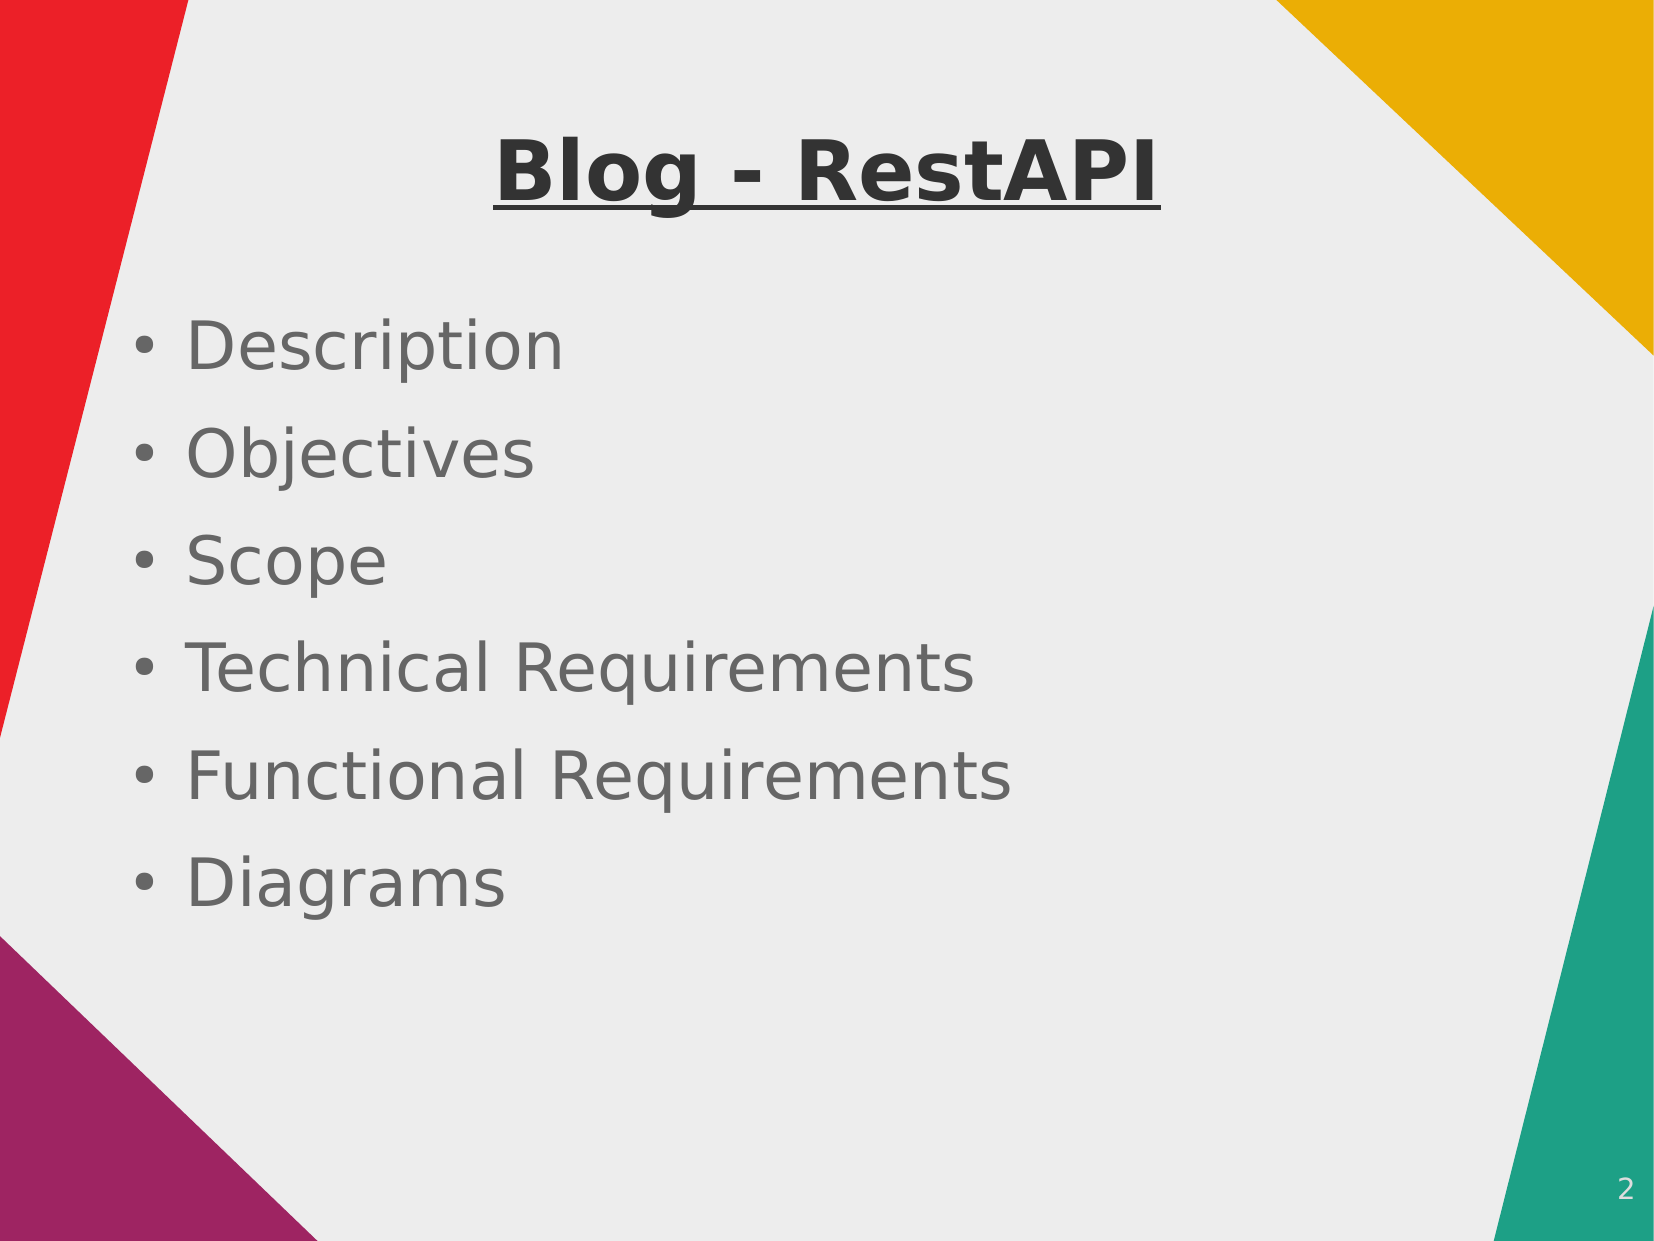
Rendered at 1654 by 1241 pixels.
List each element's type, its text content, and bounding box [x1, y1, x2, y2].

title Blog - RestAPI [114, 73, 1539, 271]
list Description Objectives Scope Technical Requirements Functional Requirements Diagrams [114, 307, 1539, 1039]
